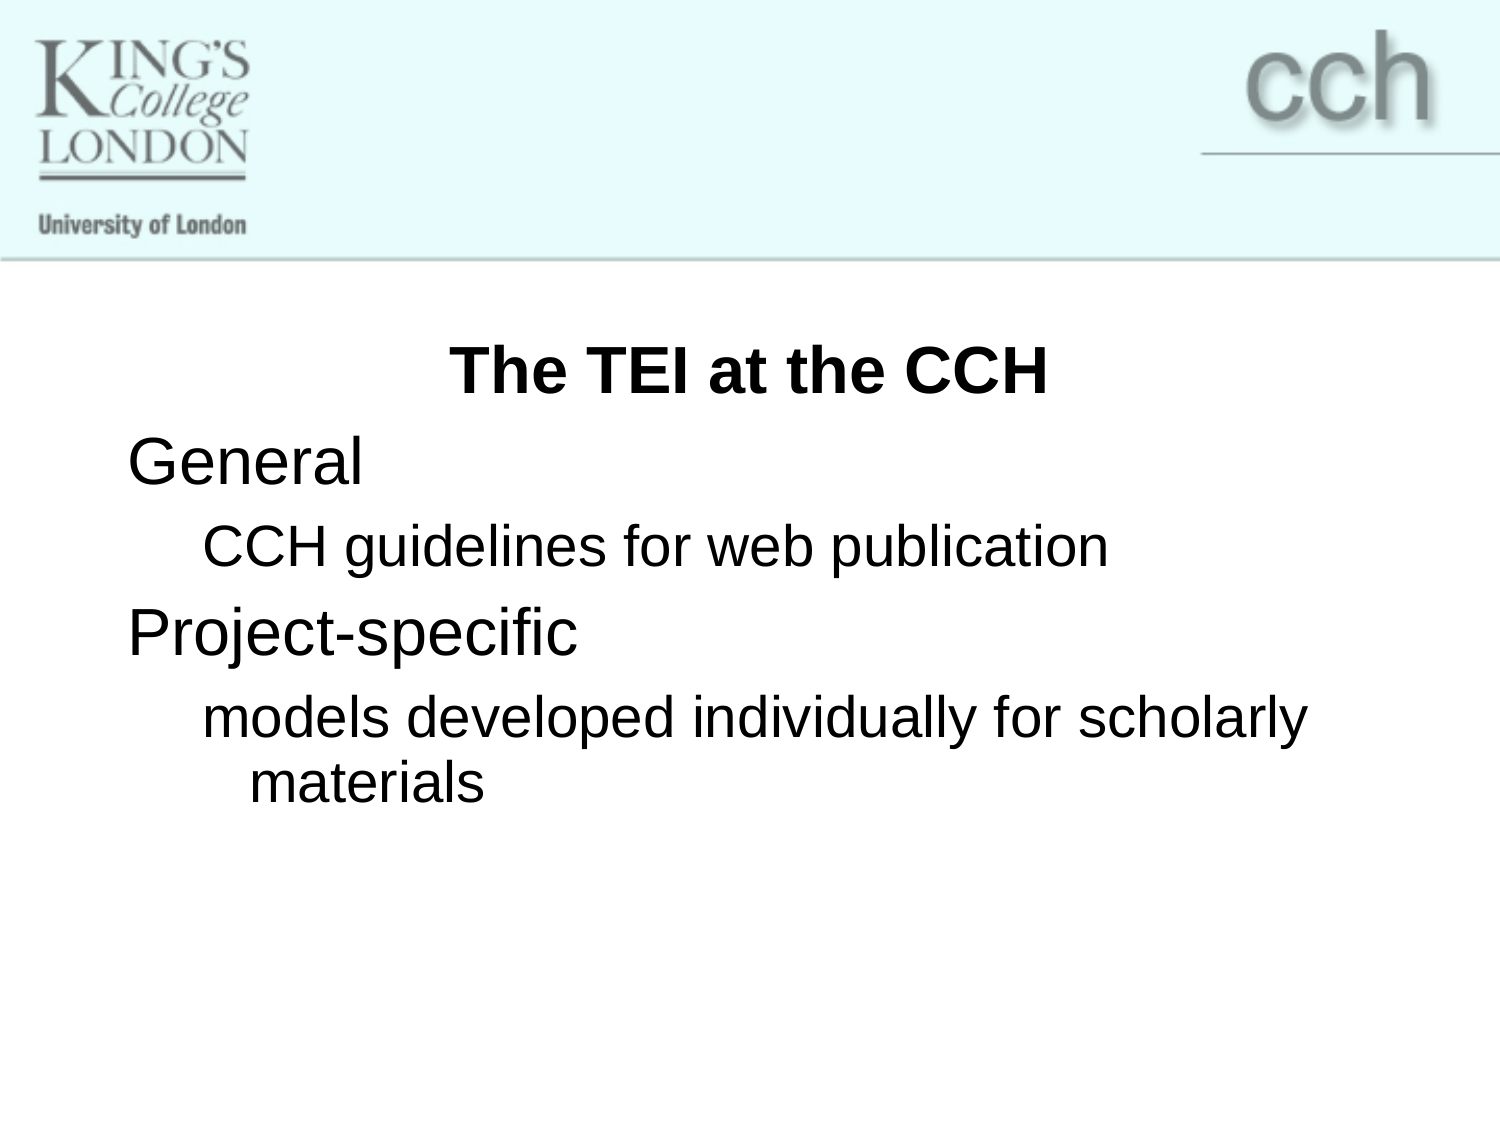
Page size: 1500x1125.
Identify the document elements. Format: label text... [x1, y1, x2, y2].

list The TEI at the CCH General CCH guidelines for web publication Project-specific models developed individually for scholarly materials [112, 324, 1388, 1001]
picture [0, 0, 1500, 1125]
